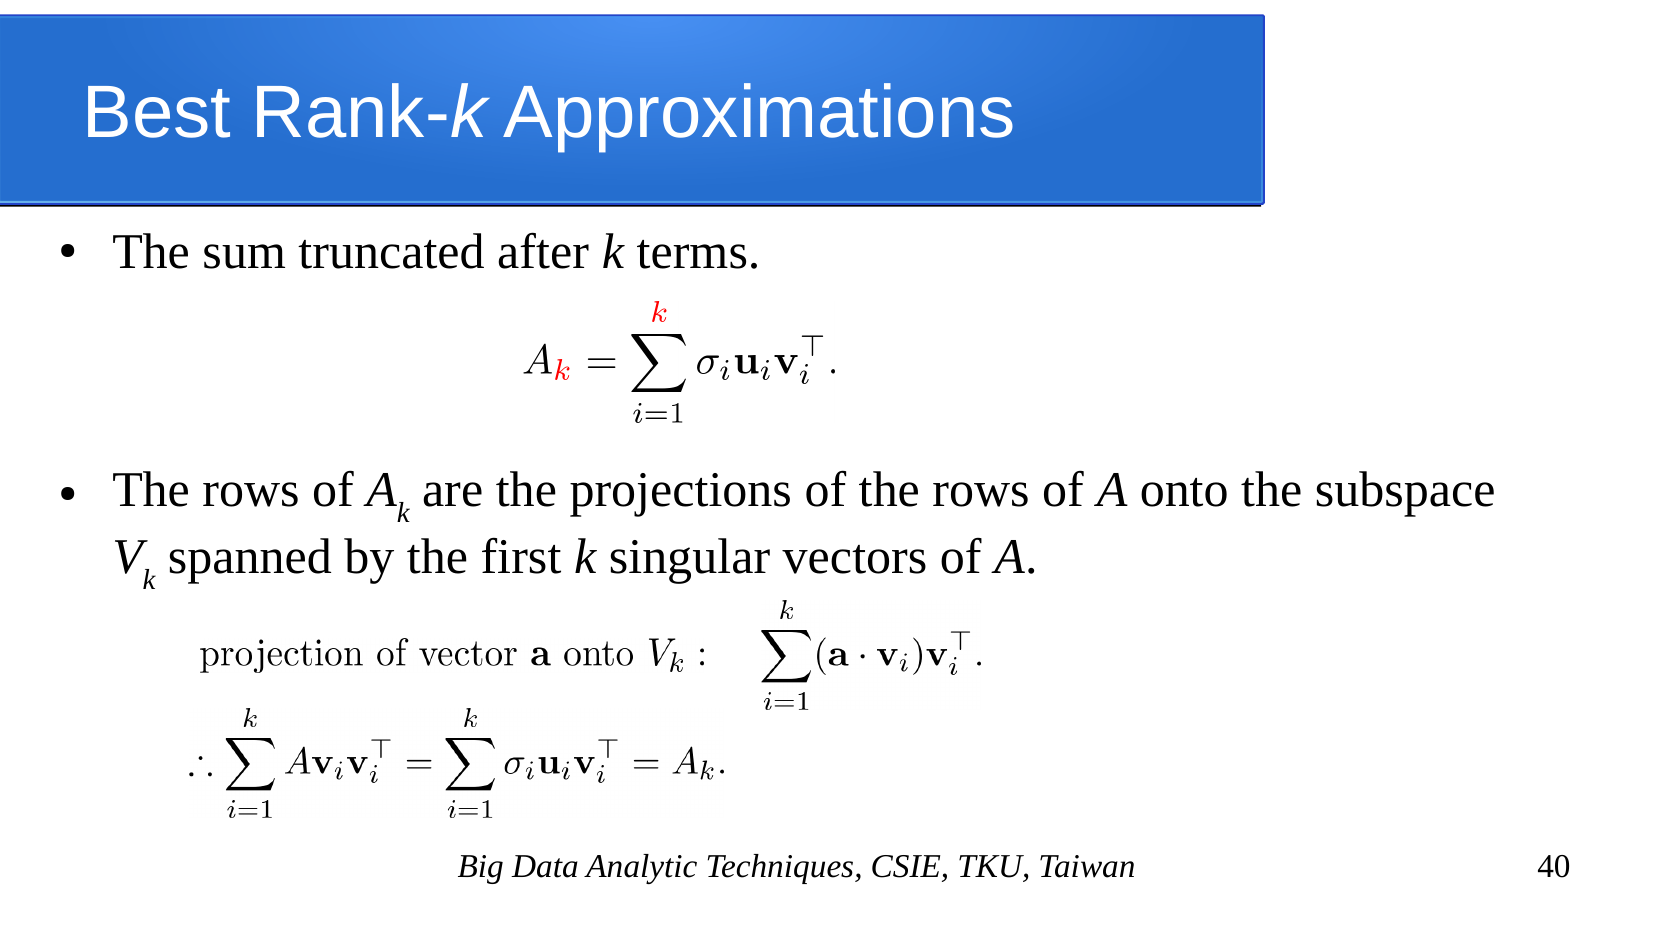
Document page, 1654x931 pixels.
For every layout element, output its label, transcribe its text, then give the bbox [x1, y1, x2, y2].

list The sum truncated after k terms. The rows of Ak are the projections of the rows of A onto the subspace Vk spanned by the first k singular vectors of A. [41, 224, 1530, 851]
picture [200, 638, 704, 673]
picture [189, 708, 724, 818]
picture [523, 301, 835, 423]
picture [761, 600, 981, 710]
title Best Rank-k Approximations [82, 35, 1235, 189]
